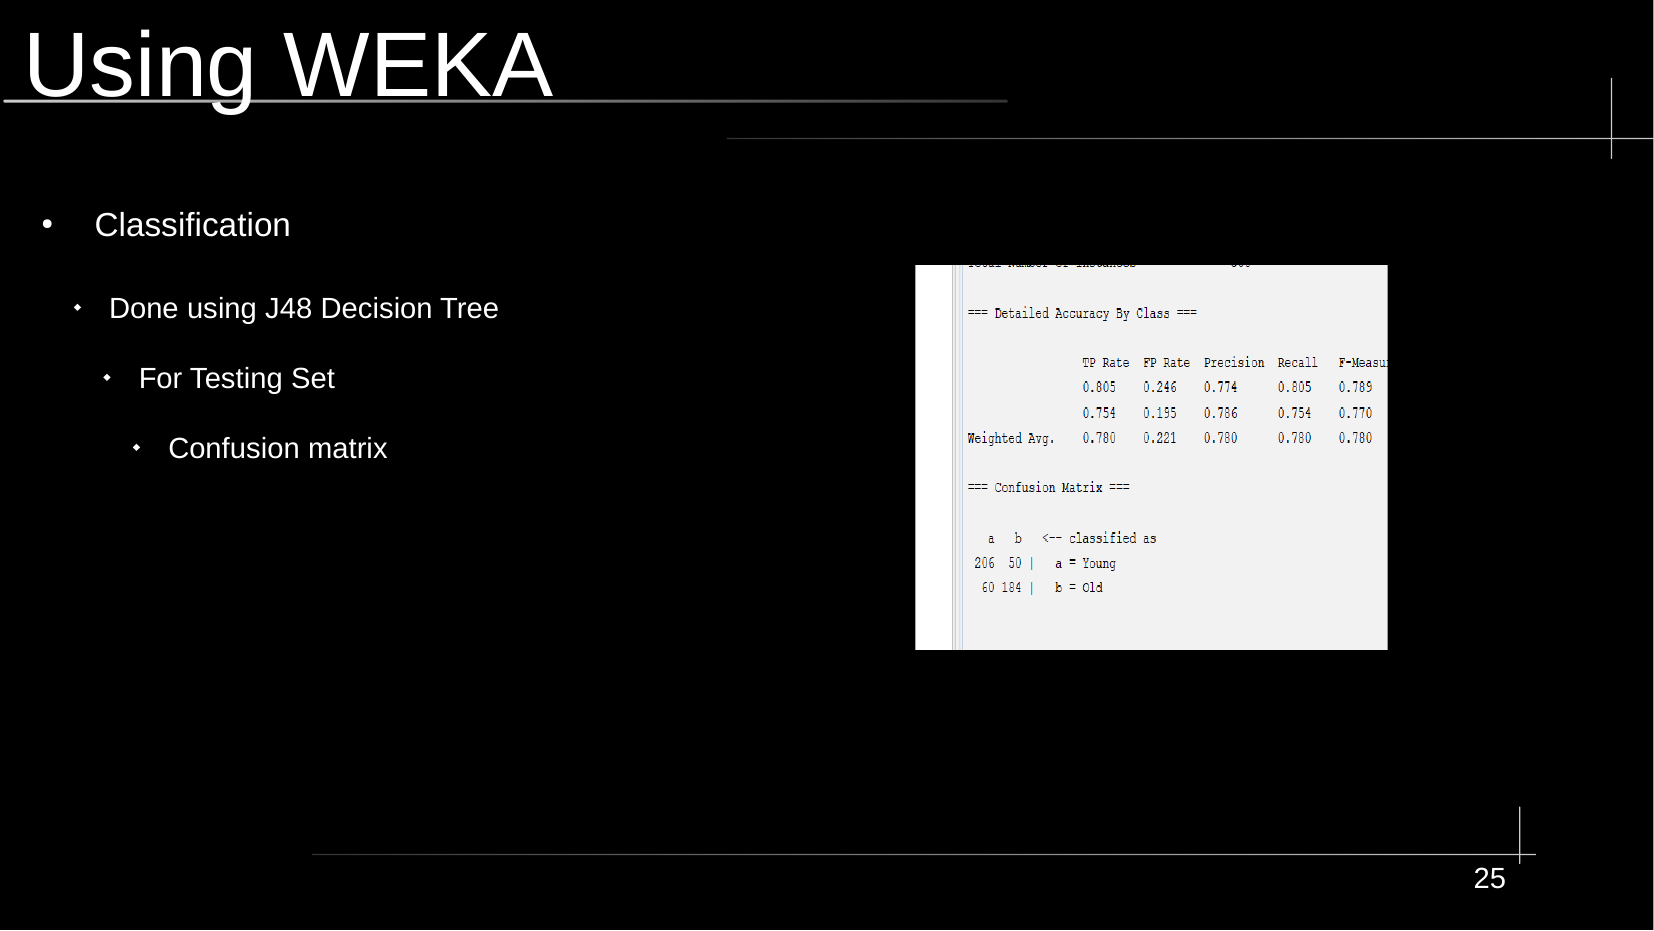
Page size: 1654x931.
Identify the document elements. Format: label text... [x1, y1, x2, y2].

picture [915, 265, 1388, 650]
list Classification [23, 206, 532, 285]
title Using WEKA [23, 11, 1589, 119]
text_box Done using J48 Decision Tree [59, 284, 515, 332]
text_box For Testing Set [88, 354, 362, 402]
text_box Confusion matrix [118, 424, 403, 473]
